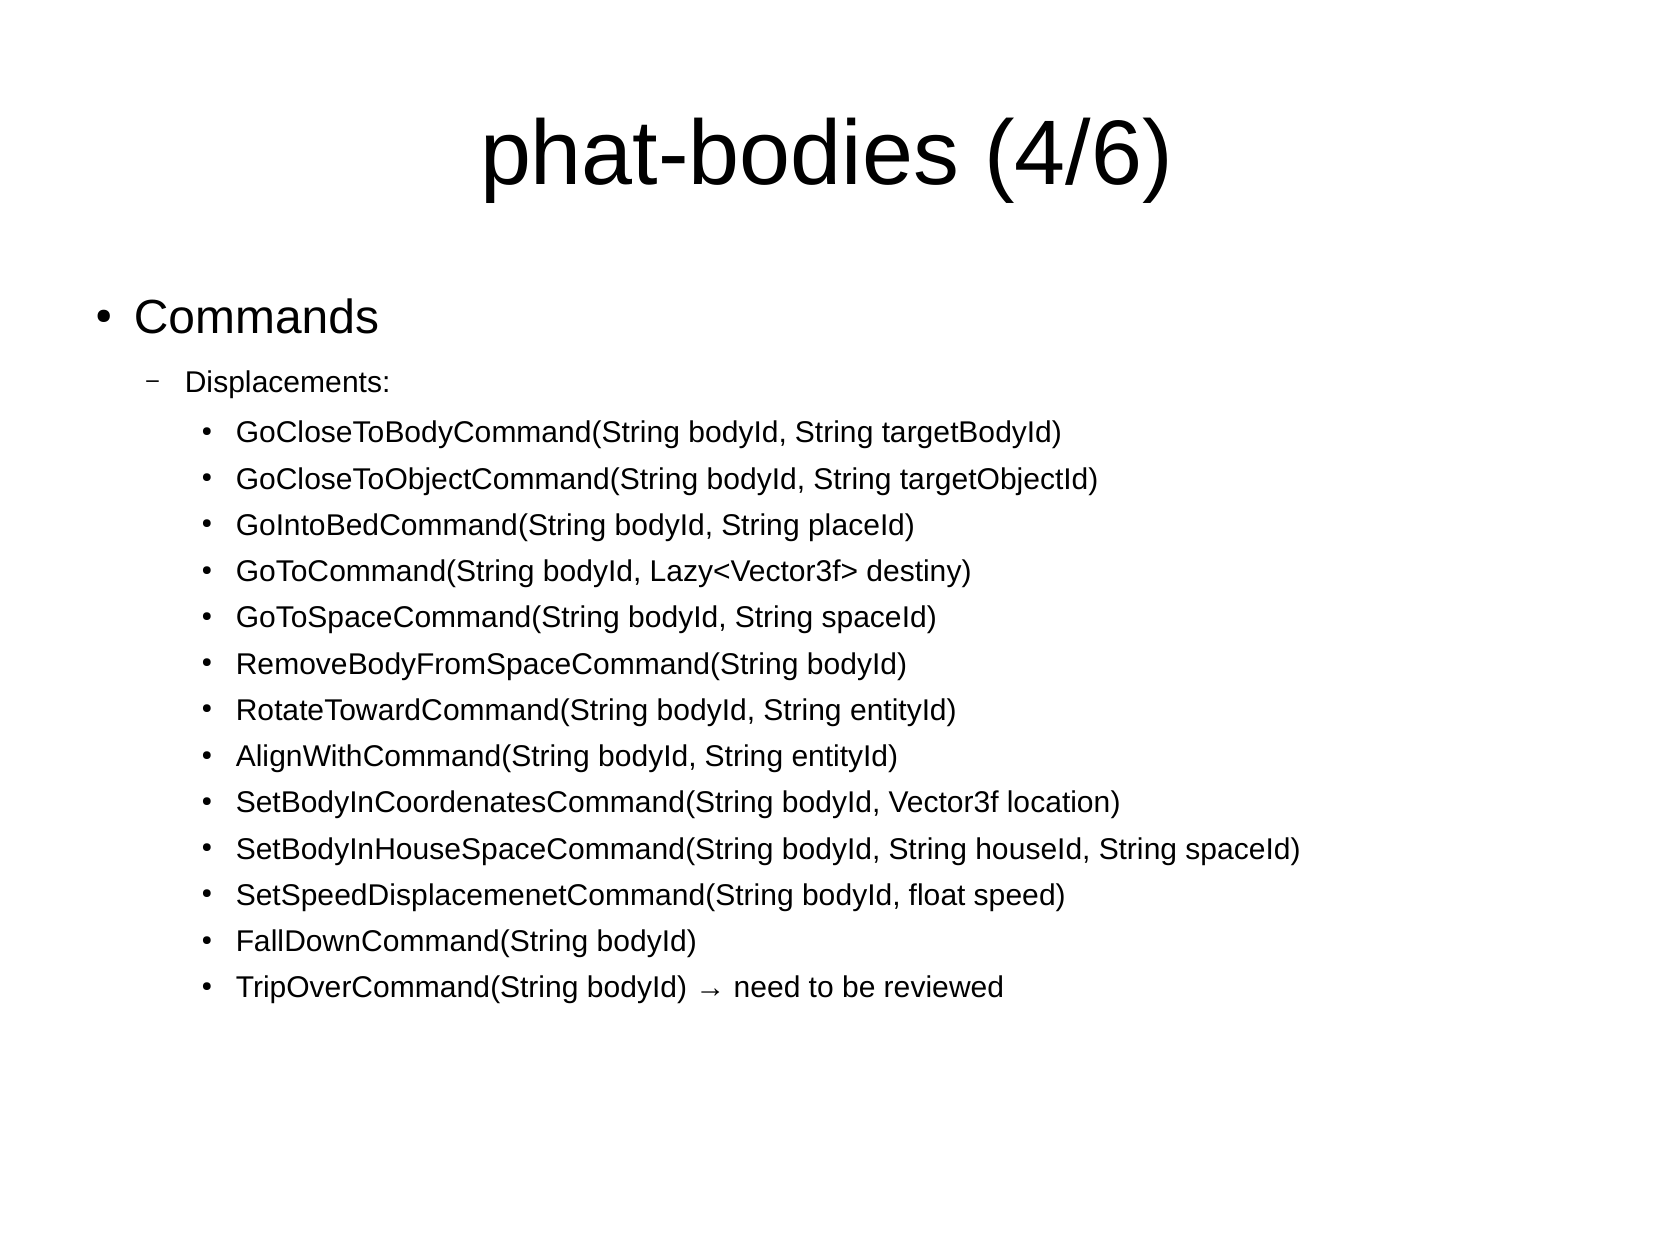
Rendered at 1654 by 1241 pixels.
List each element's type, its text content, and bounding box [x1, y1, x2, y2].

list Commands Displacements: GoCloseToBodyCommand(String bodyId, String targetBodyId) GoCloseToObjectCommand(String bodyId, String targetObjectId) GoIntoBedCommand(String bodyId, String placeId) GoToCommand(String bodyId, Lazy<Vector3f> destiny) GoToSpaceCommand(String bodyId, String spaceId) RemoveBodyFromSpaceCommand(String bodyId) RotateTowardCommand(String bodyId, String entityId) AlignWithCommand(String bodyId, String entityId) SetBodyInCoordenatesCommand(String bodyId, Vector3f location) SetBodyInHouseSpaceCommand(String bodyId, String houseId, String spaceId) SetSpeedDisplacemenetCommand(String bodyId, float speed) FallDownCommand(String bodyId) TripOverCommand(String bodyId) → need to be reviewed [82, 290, 1571, 1010]
title phat-bodies (4/6) [82, 49, 1571, 257]
